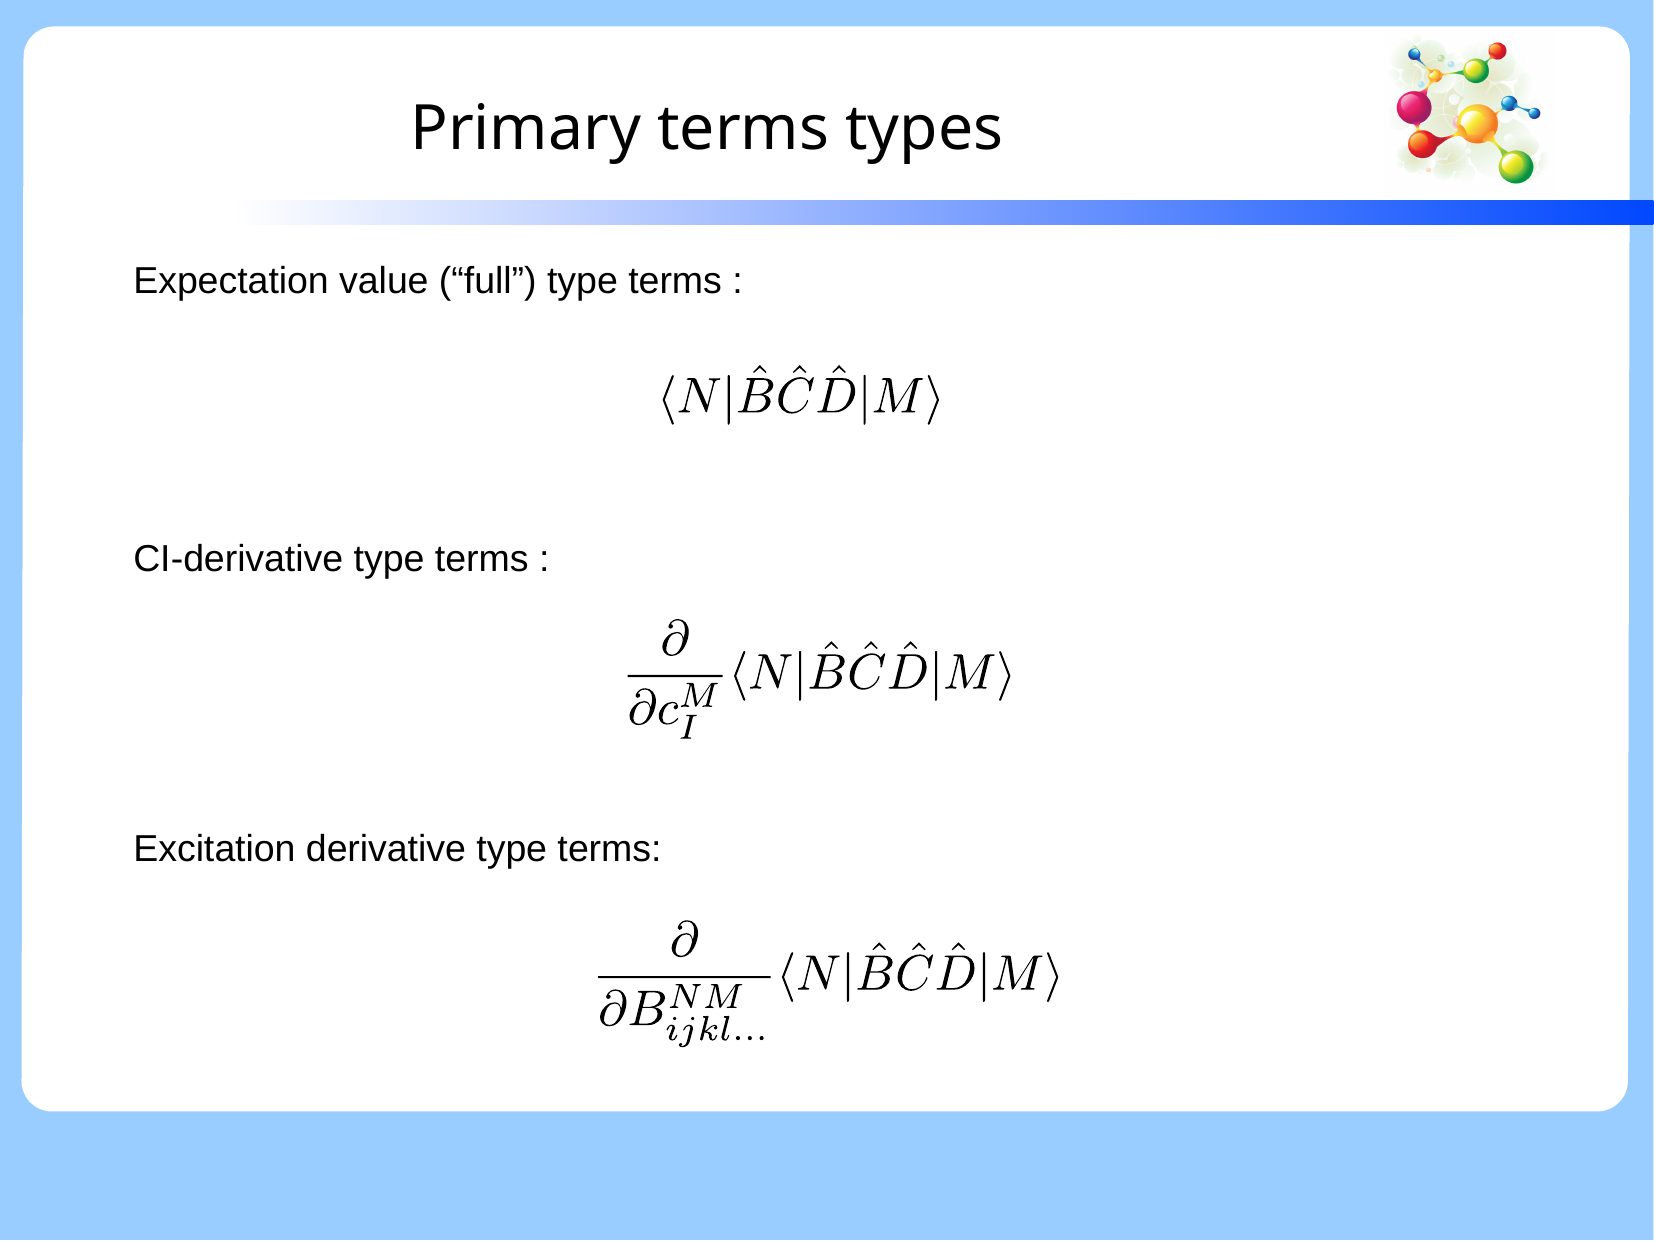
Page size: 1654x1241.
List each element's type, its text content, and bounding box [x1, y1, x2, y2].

title Primary terms types [82, 49, 1332, 201]
text_box [657, 365, 945, 425]
picture [1382, 29, 1556, 195]
text_box [598, 920, 1064, 1048]
text_box CI-derivative type terms : [118, 530, 1592, 588]
text_box Expectation value (“full”) type terms : [118, 252, 1592, 310]
text_box Excitation derivative type terms: [118, 819, 1592, 877]
text_box [627, 619, 1016, 739]
